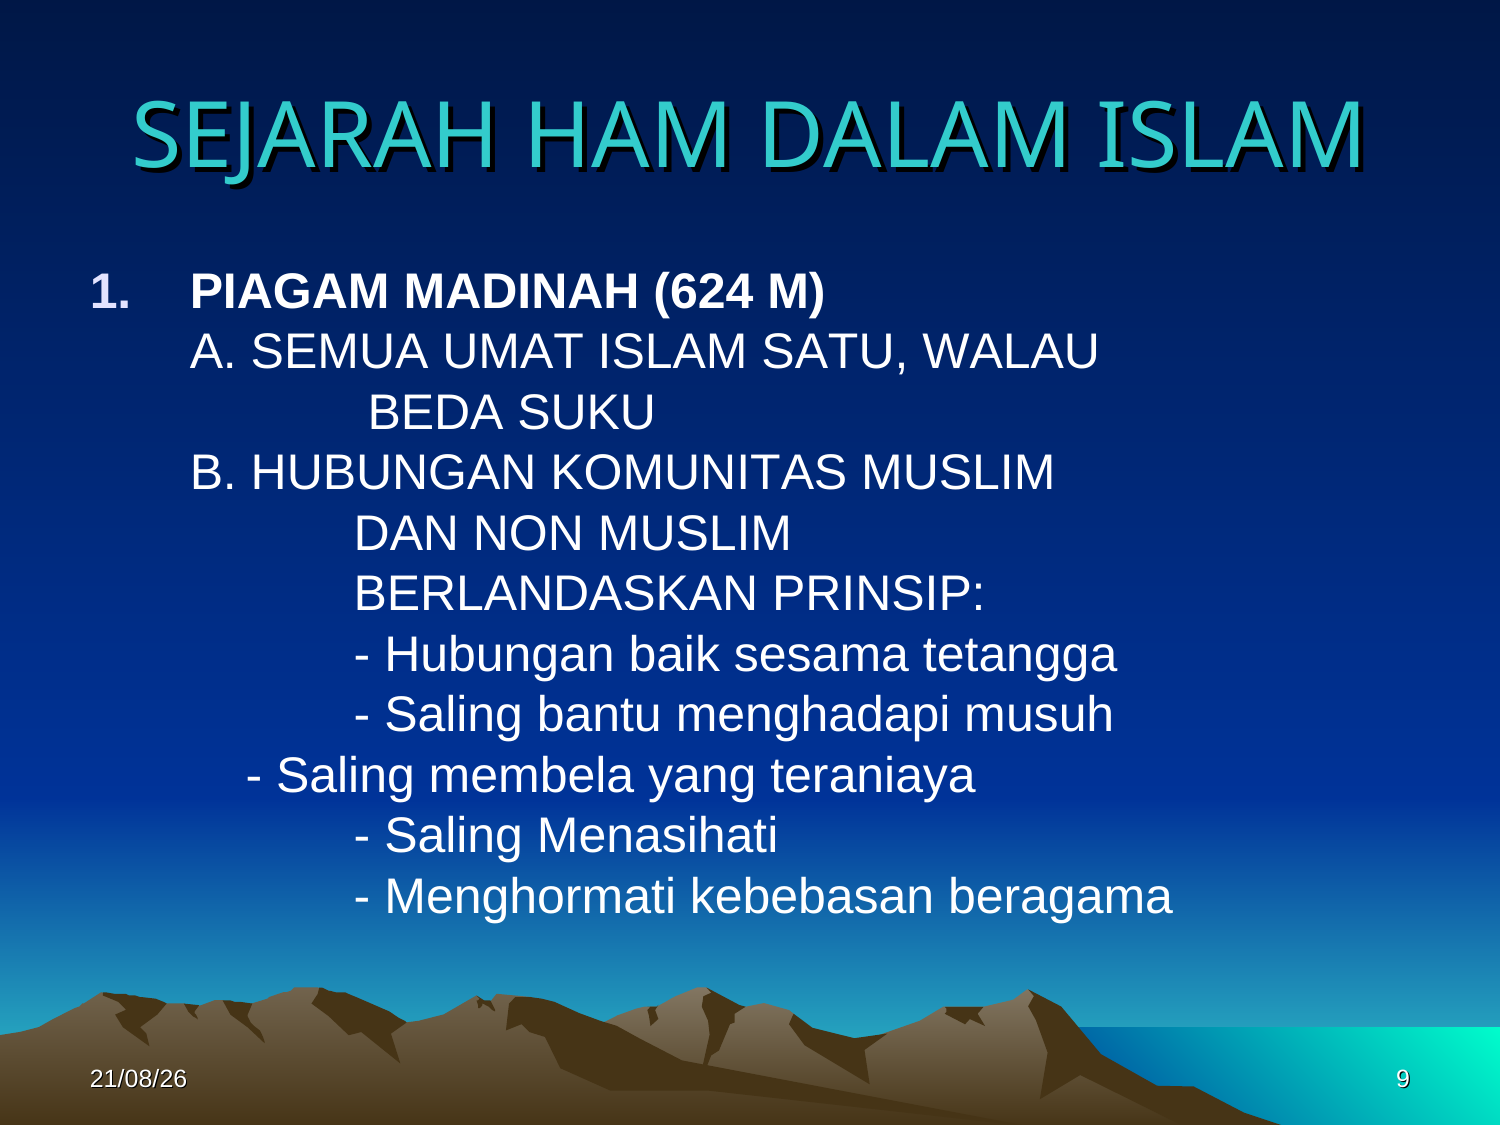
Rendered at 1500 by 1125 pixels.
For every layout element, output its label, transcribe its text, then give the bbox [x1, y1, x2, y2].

title SEJARAH HAM DALAM ISLAM [75, 37, 1426, 225]
list PIAGAM MADINAH (624 M) A. SEMUA UMAT ISLAM SATU, WALAU BEDA SUKU B. HUBUNGAN KOMUNITAS MUSLIM DAN NON MUSLIM BERLANDASKAN PRINSIP: - Hubungan baik sesama tetangga - Saling bantu menghadapi musuh - Saling membela yang teraniaya - Saling Menasihati - Menghormati kebebasan beragama [75, 262, 1426, 1000]
